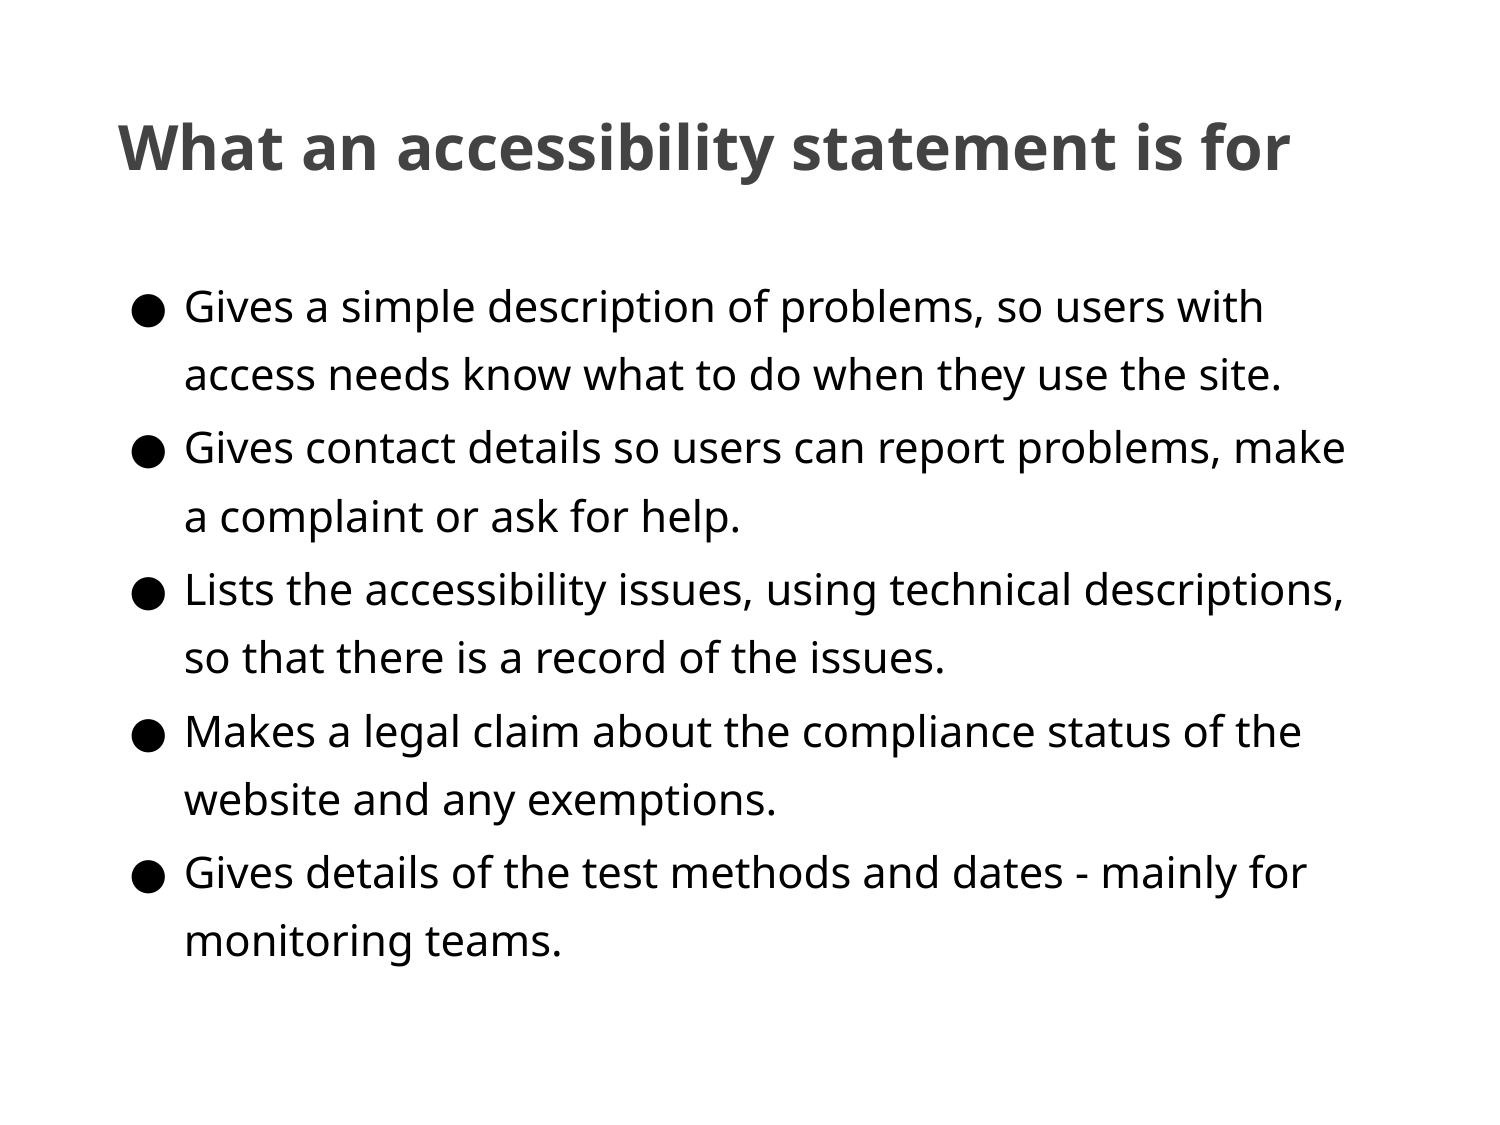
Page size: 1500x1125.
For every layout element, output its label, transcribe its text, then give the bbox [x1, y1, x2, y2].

title What an accessibility statement is for [103, 89, 1397, 215]
list Gives a simple description of problems, so users with access needs know what to do when they use the site. Gives contact details so users can report problems, make a complaint or ask for help. Lists the accessibility issues, using technical descriptions, so that there is a record of the issues. Makes a legal claim about the compliance status of the website and any exemptions. Gives details of the test methods and dates - mainly for monitoring teams. [103, 252, 1397, 1000]
